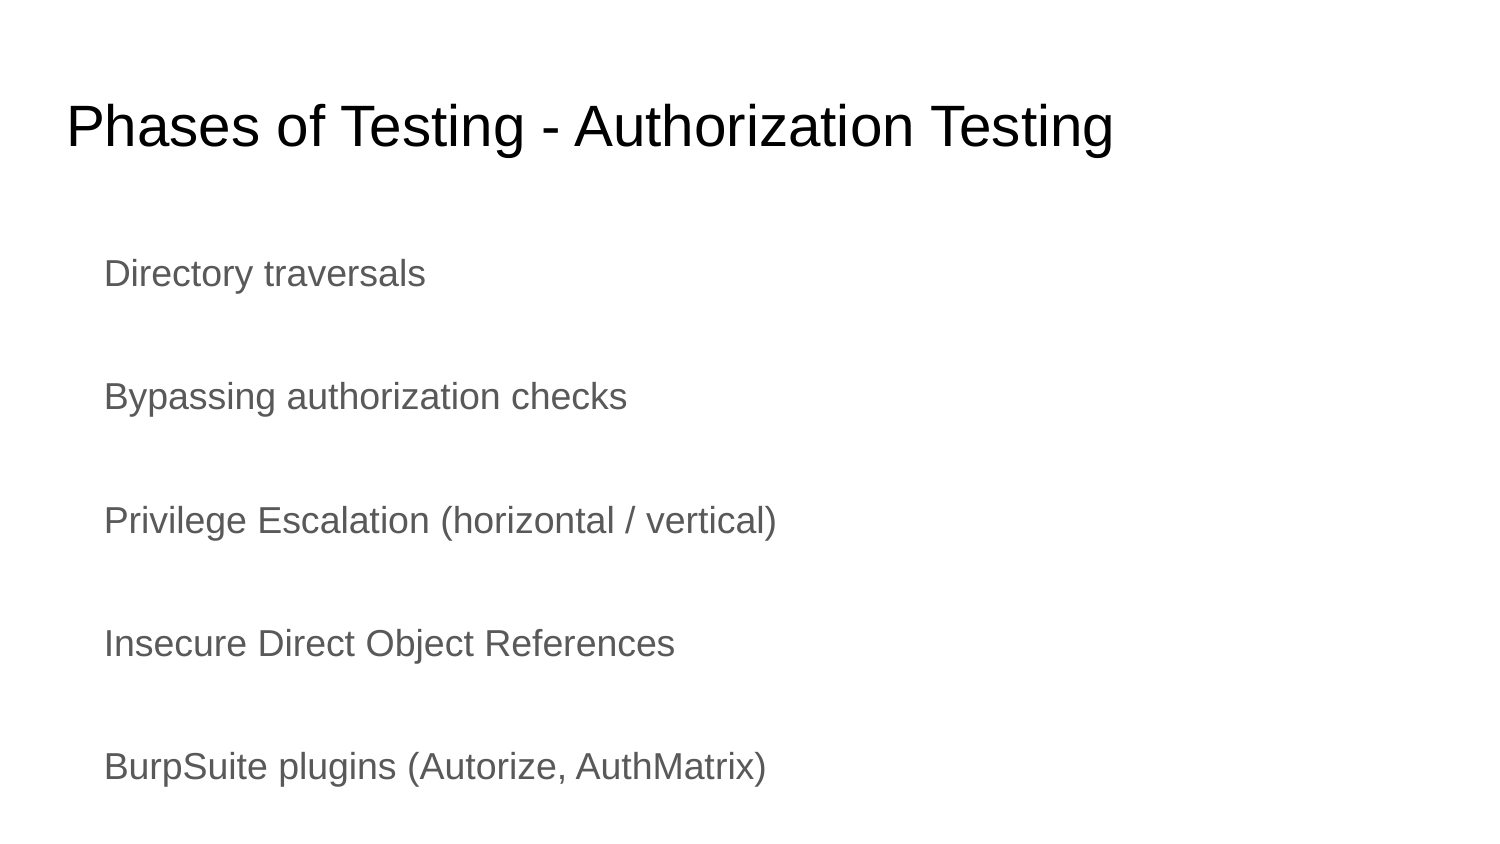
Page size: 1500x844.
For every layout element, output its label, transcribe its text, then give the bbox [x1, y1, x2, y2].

list Directory traversals Bypassing authorization checks Privilege Escalation (horizontal / vertical) Insecure Direct Object References BurpSuite plugins (Autorize, AuthMatrix) [51, 189, 1449, 750]
title Phases of Testing - Authorization Testing [51, 72, 1449, 167]
